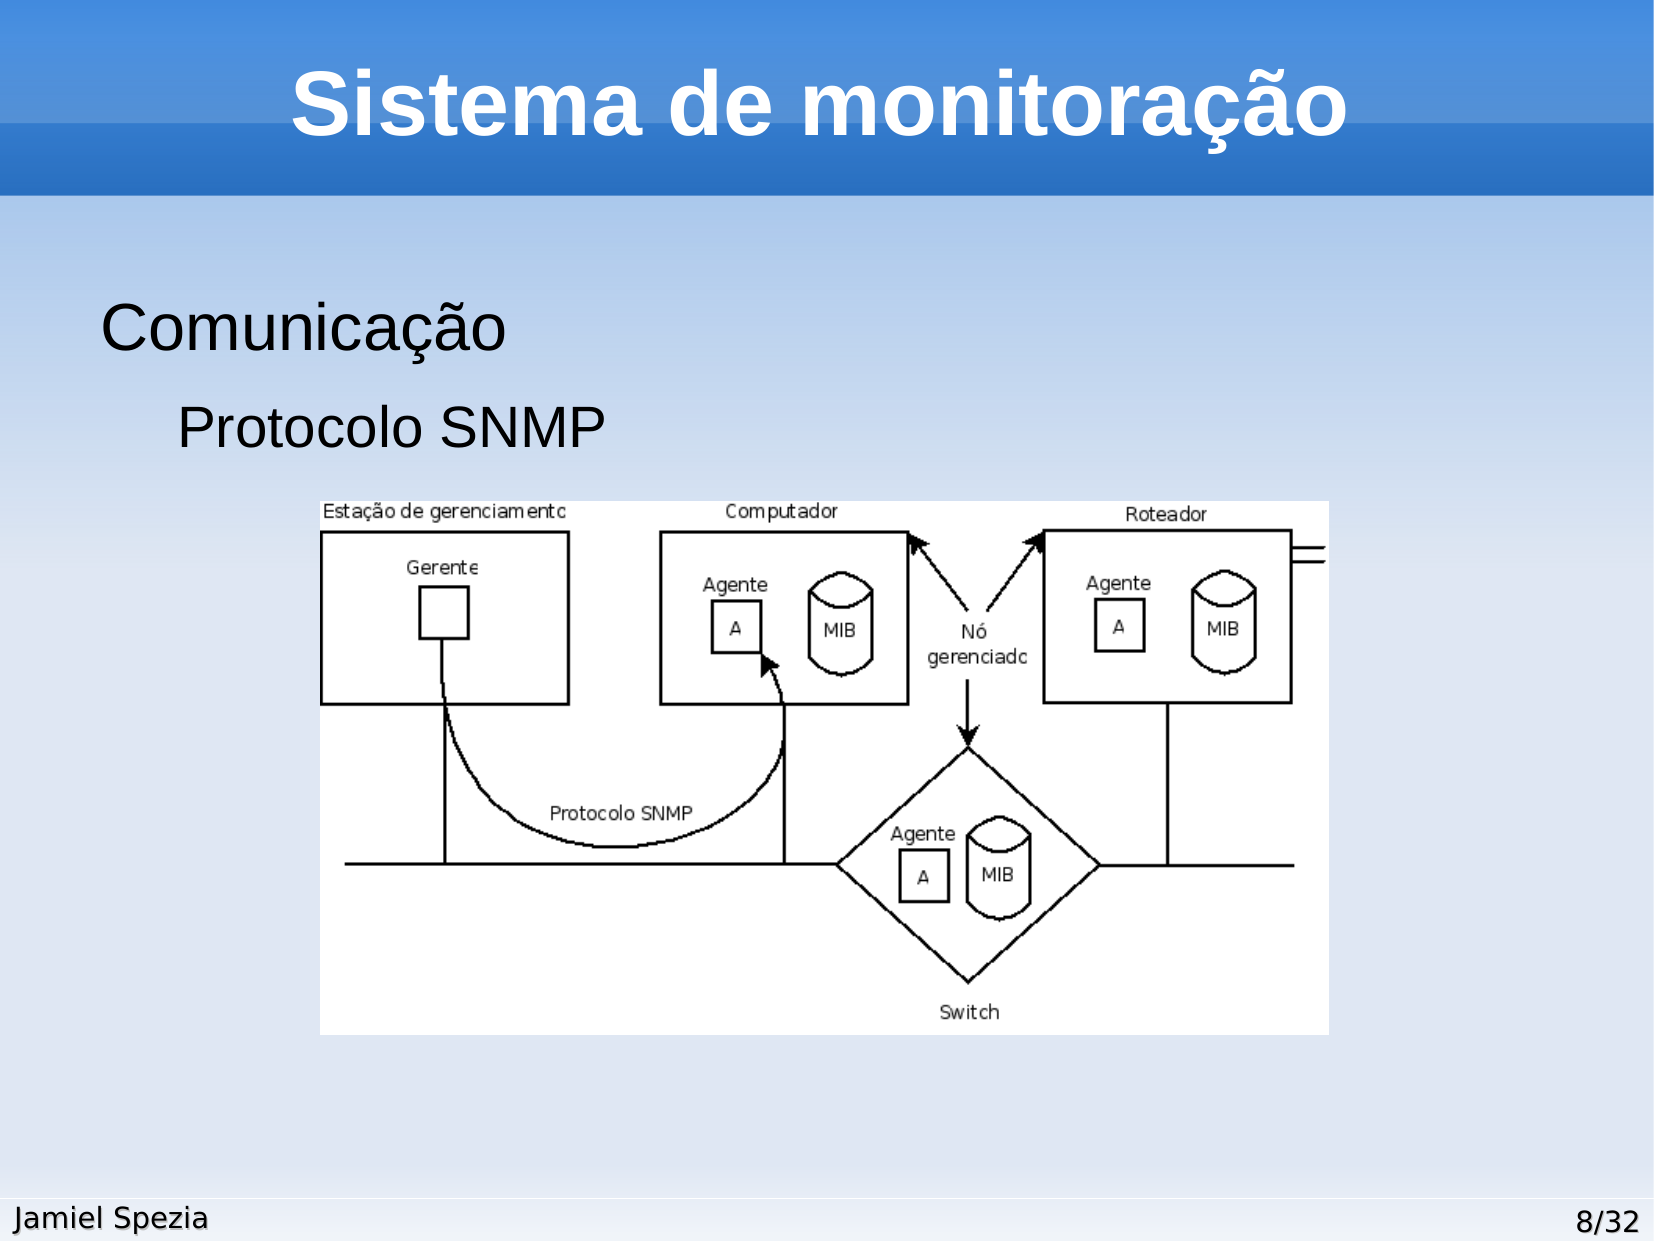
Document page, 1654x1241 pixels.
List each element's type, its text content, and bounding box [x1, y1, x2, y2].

picture [0, 0, 1654, 1198]
title Sistema de monitoração [76, 0, 1565, 208]
list Comunicação Protocolo SNMP [82, 290, 1571, 1094]
picture [0, 1199, 1654, 1241]
